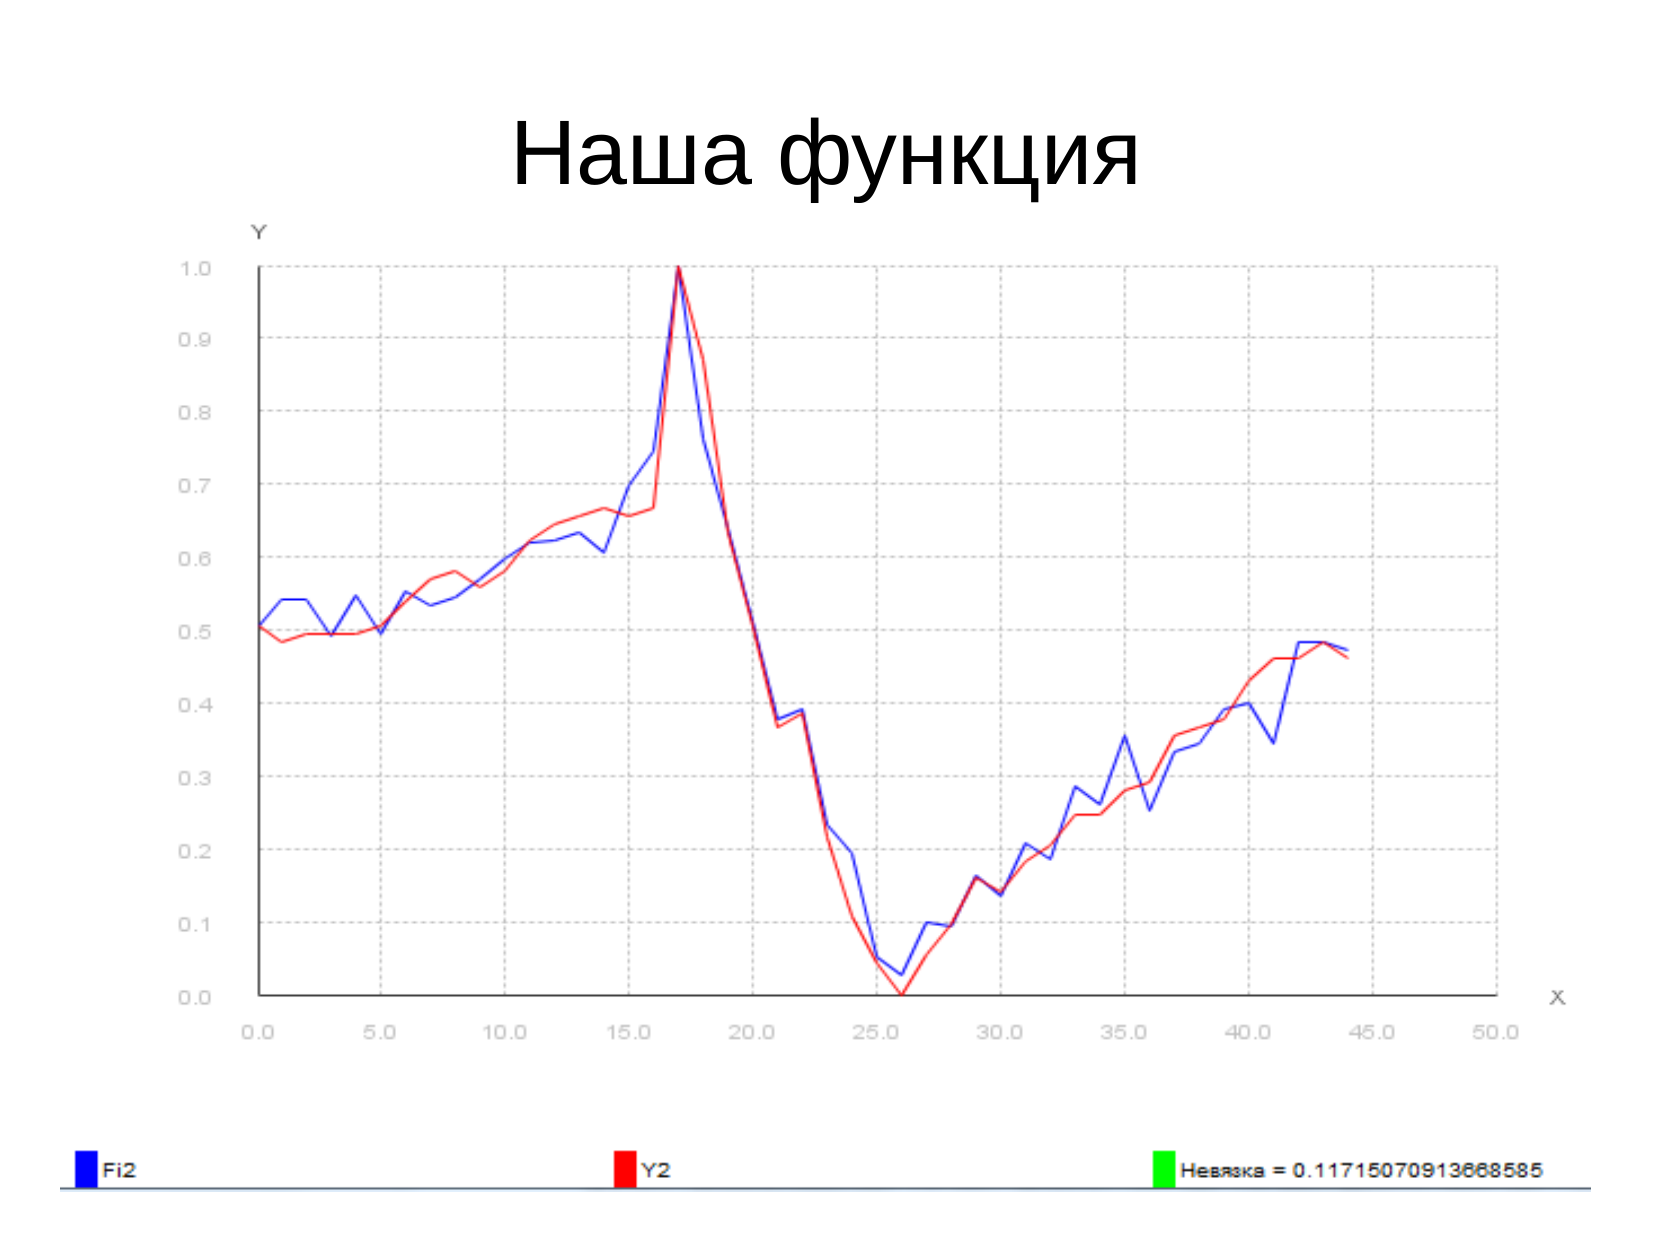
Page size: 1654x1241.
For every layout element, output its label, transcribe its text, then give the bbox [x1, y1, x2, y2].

title Наша функция [82, 49, 1571, 209]
picture [60, 209, 1591, 1192]
